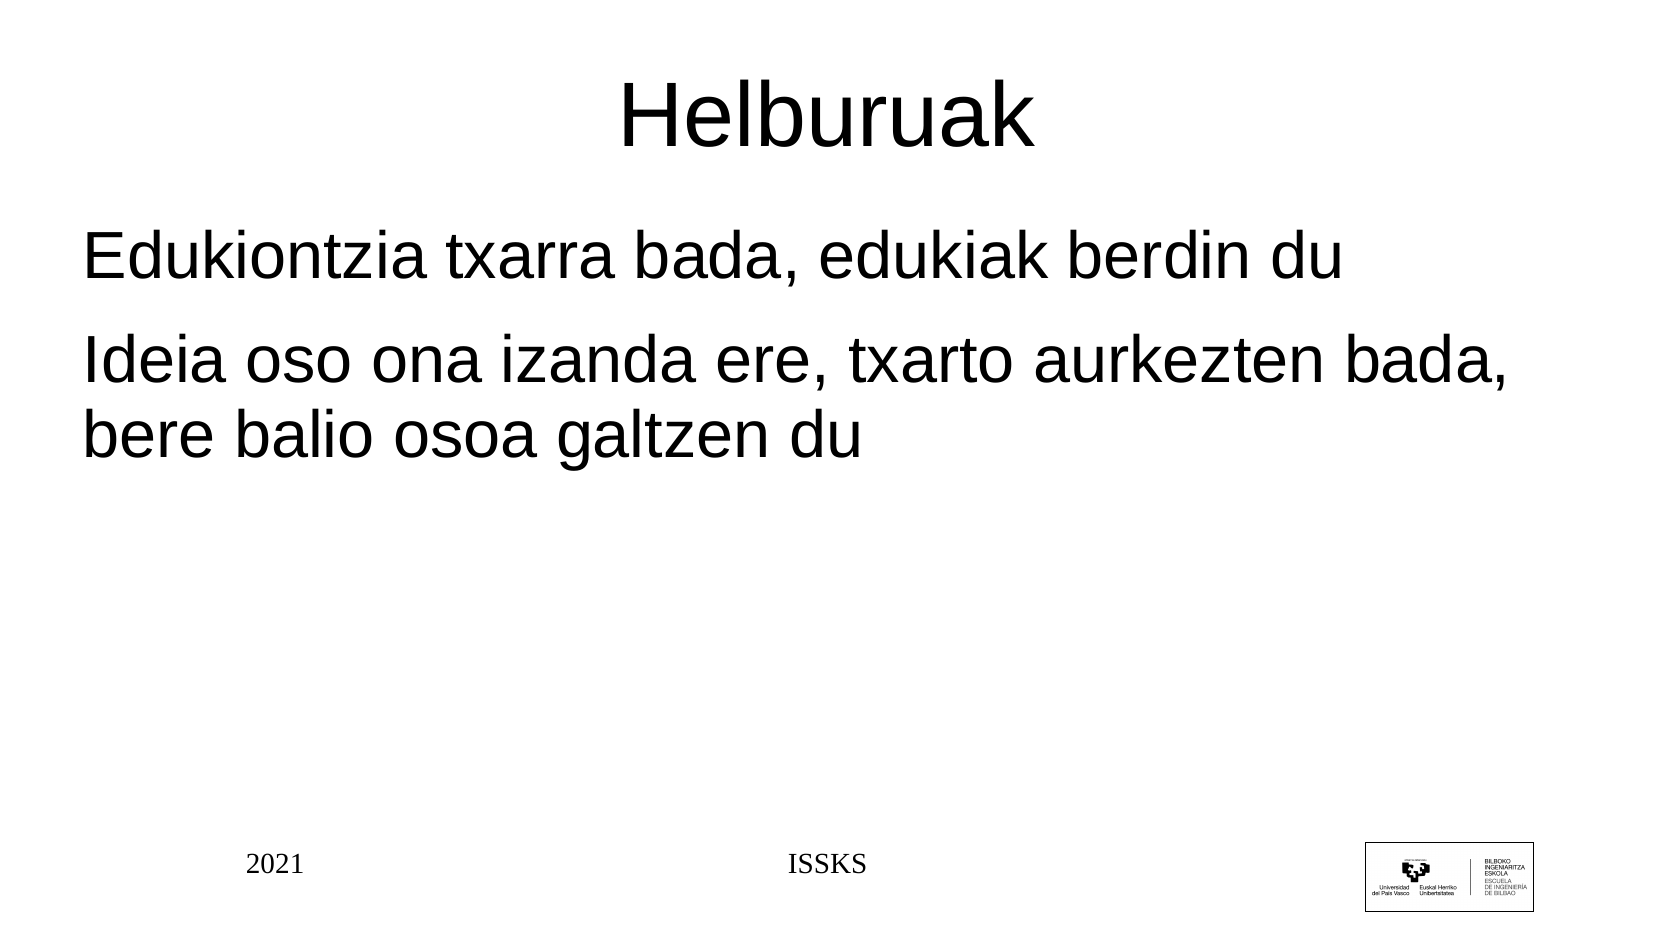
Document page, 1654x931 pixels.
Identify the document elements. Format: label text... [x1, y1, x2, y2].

picture [1366, 843, 1533, 911]
title Helburuak [82, 37, 1571, 193]
list Edukiontzia txarra bada, edukiak berdin du Ideia oso ona izanda ere, txarto aurkezten bada, bere balio osoa galtzen du [82, 217, 1571, 758]
